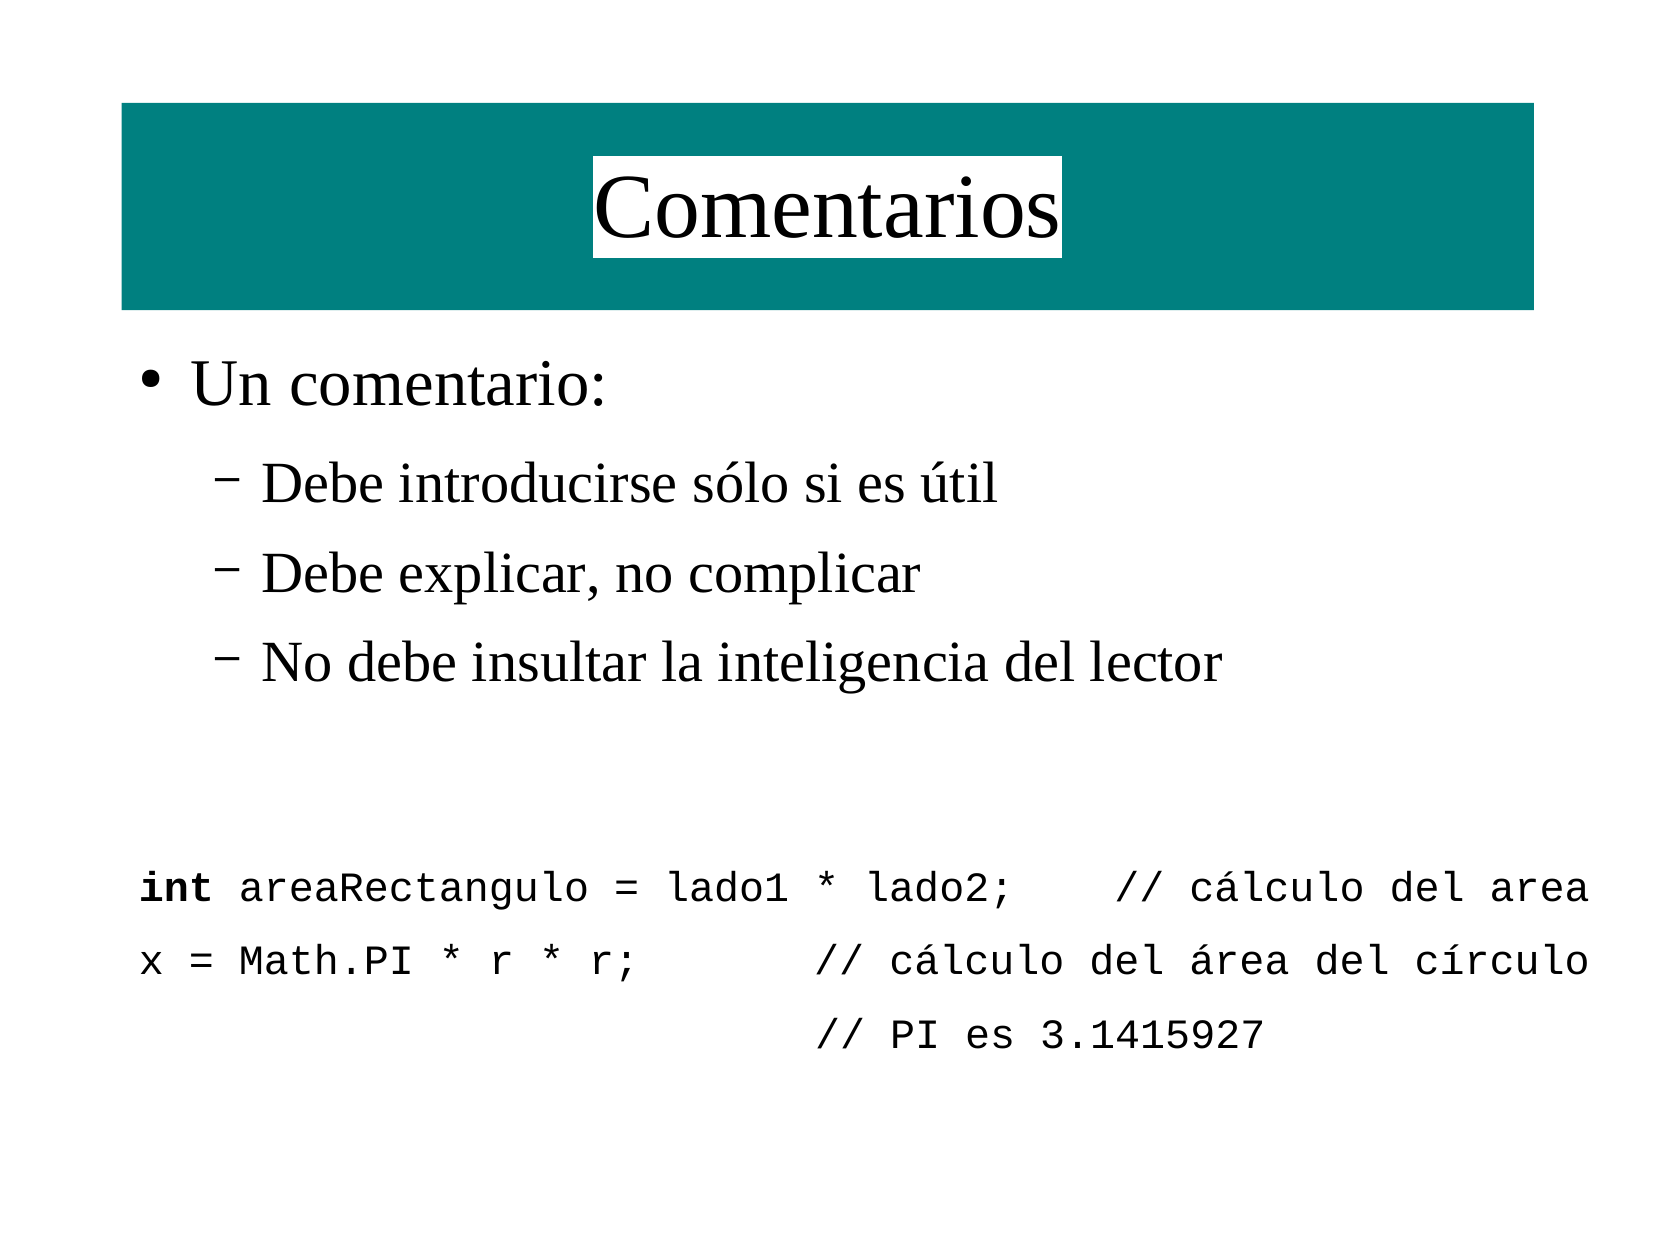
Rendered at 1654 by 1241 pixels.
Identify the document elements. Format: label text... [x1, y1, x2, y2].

list Un comentario: Debe introducirse sólo si es útil Debe explicar, no complicar No debe insultar la inteligencia del lector int areaRectangulo = lado1 * lado2; // cálculo del area x = Math.PI * r * r; // cálculo del área del círculo // PI es 3.1415927 [121, 344, 1635, 1171]
title Comentarios [121, 102, 1534, 311]
